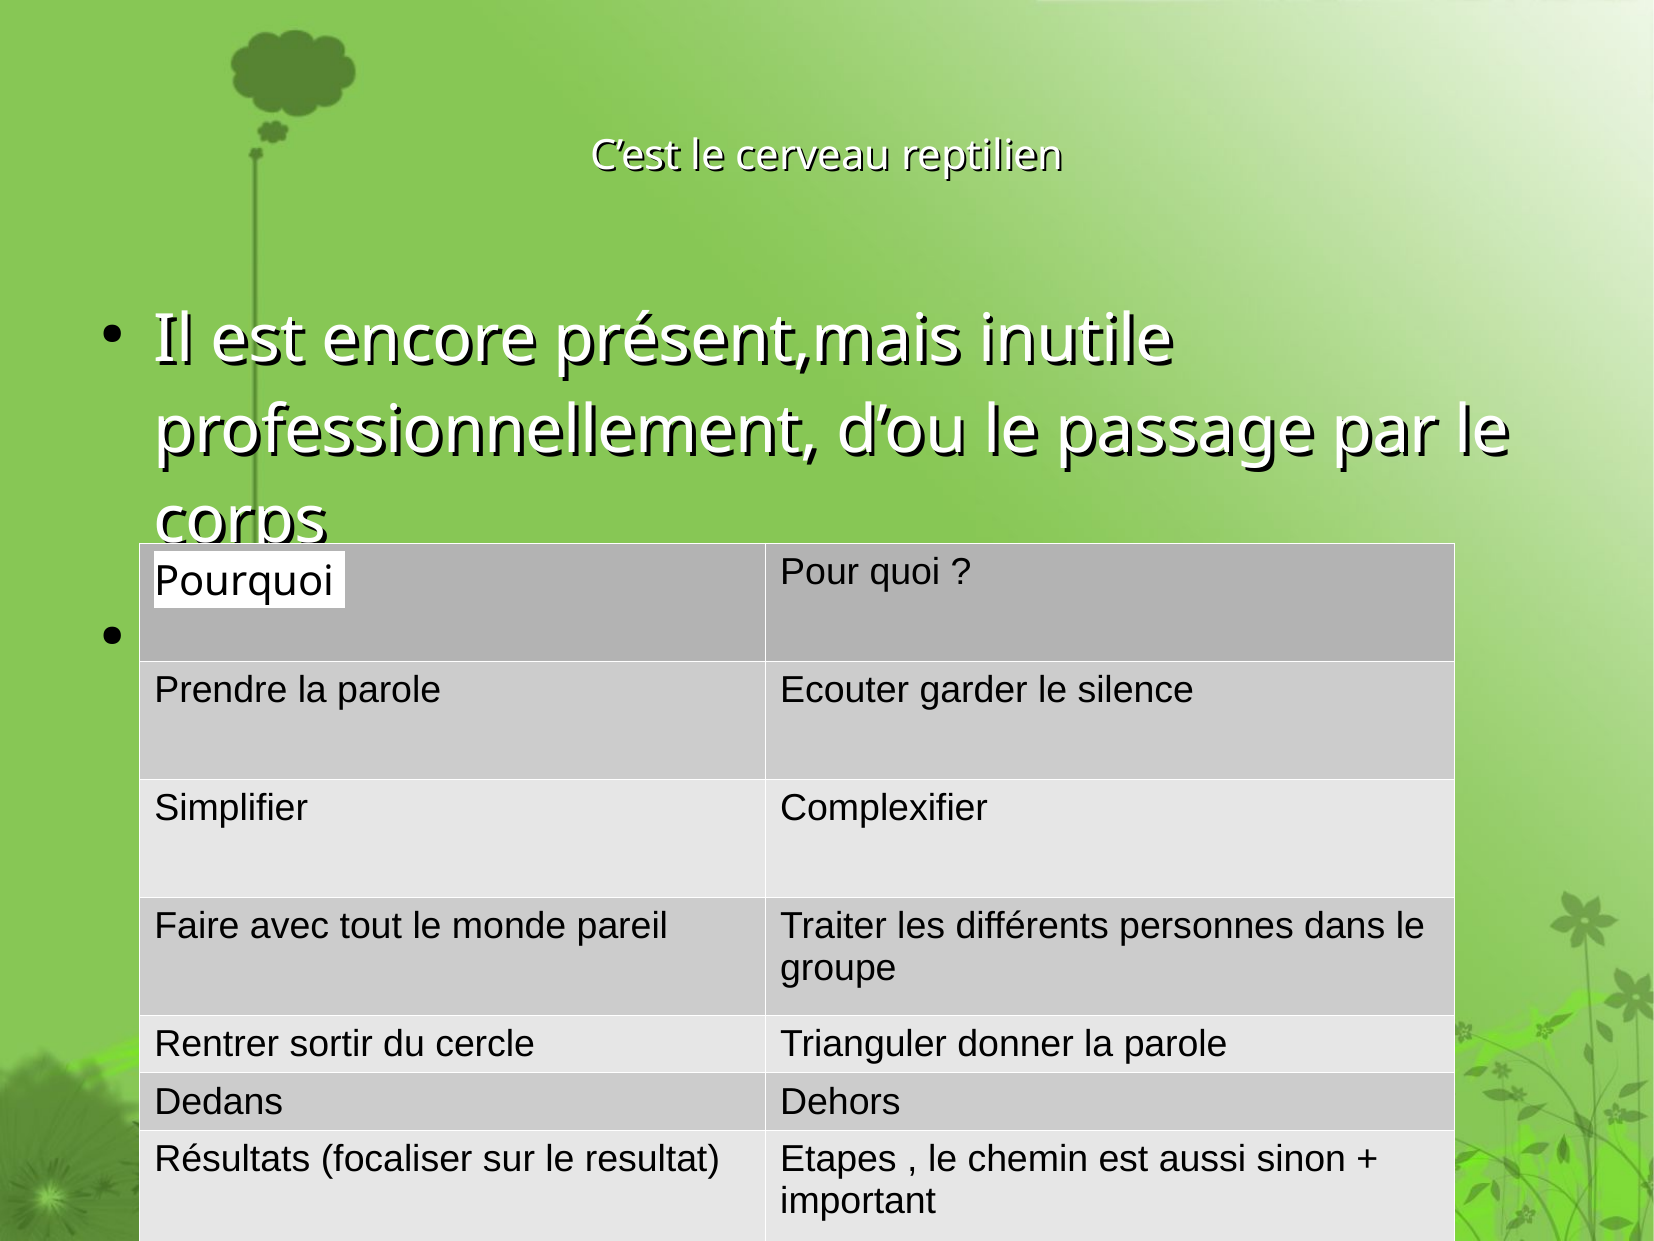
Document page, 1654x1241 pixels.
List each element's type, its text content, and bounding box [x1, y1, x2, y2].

table_cell Ecouter garder le silence [766, 662, 1454, 779]
table_header Pour quoi ? [766, 544, 1454, 661]
picture [0, 0, 1654, 1241]
table_cell Trianguler donner la parole [766, 1016, 1454, 1072]
table_cell Traiter les différents personnes dans le groupe [766, 898, 1454, 1015]
list Il est encore présent,mais inutile professionnellement, d’ou le passage par le corps [82, 290, 1571, 1010]
table_cell Résultats (focaliser sur le resultat) [140, 1131, 765, 1241]
table_cell Dedans [140, 1073, 765, 1130]
table_cell Simplifier [140, 780, 765, 897]
table_cell Prendre la parole [140, 662, 765, 779]
table_cell Etapes , le chemin est aussi sinon + important [766, 1131, 1454, 1241]
title C’est le cerveau reptilien [82, 49, 1571, 257]
table_cell Dehors [766, 1073, 1454, 1130]
table_cell Faire avec tout le monde pareil [140, 898, 765, 1015]
table_cell Complexifier [766, 780, 1454, 897]
table_header Pourquoi [140, 544, 765, 661]
table_cell Rentrer sortir du cercle [140, 1016, 765, 1072]
